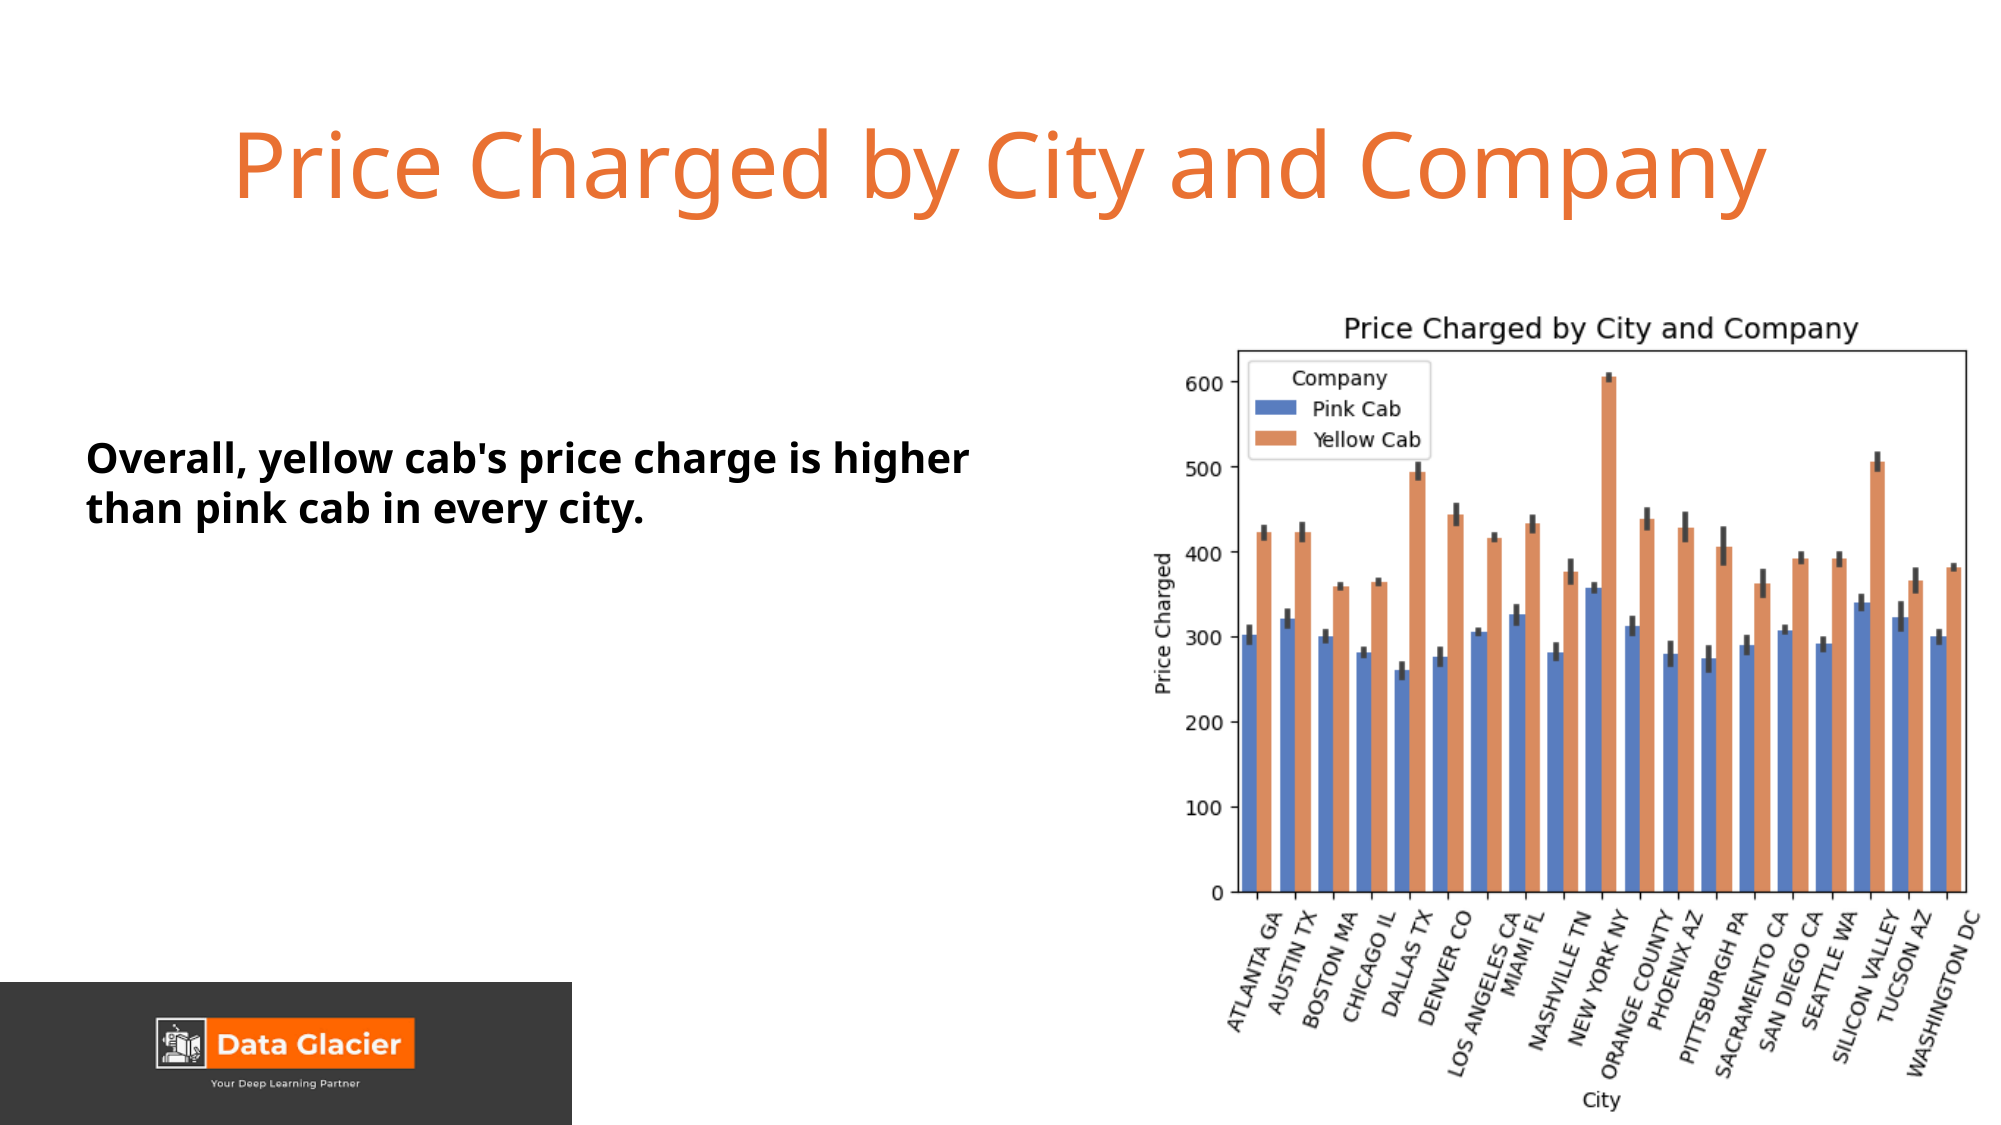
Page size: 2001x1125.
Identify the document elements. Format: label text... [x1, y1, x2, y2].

picture [0, 982, 572, 1125]
picture [1141, 302, 2000, 1125]
text_box Overall, yellow cab's price charge is higher than pink cab in every city. [70, 423, 1002, 540]
title Price Charged by City and Company [137, 59, 1863, 278]
